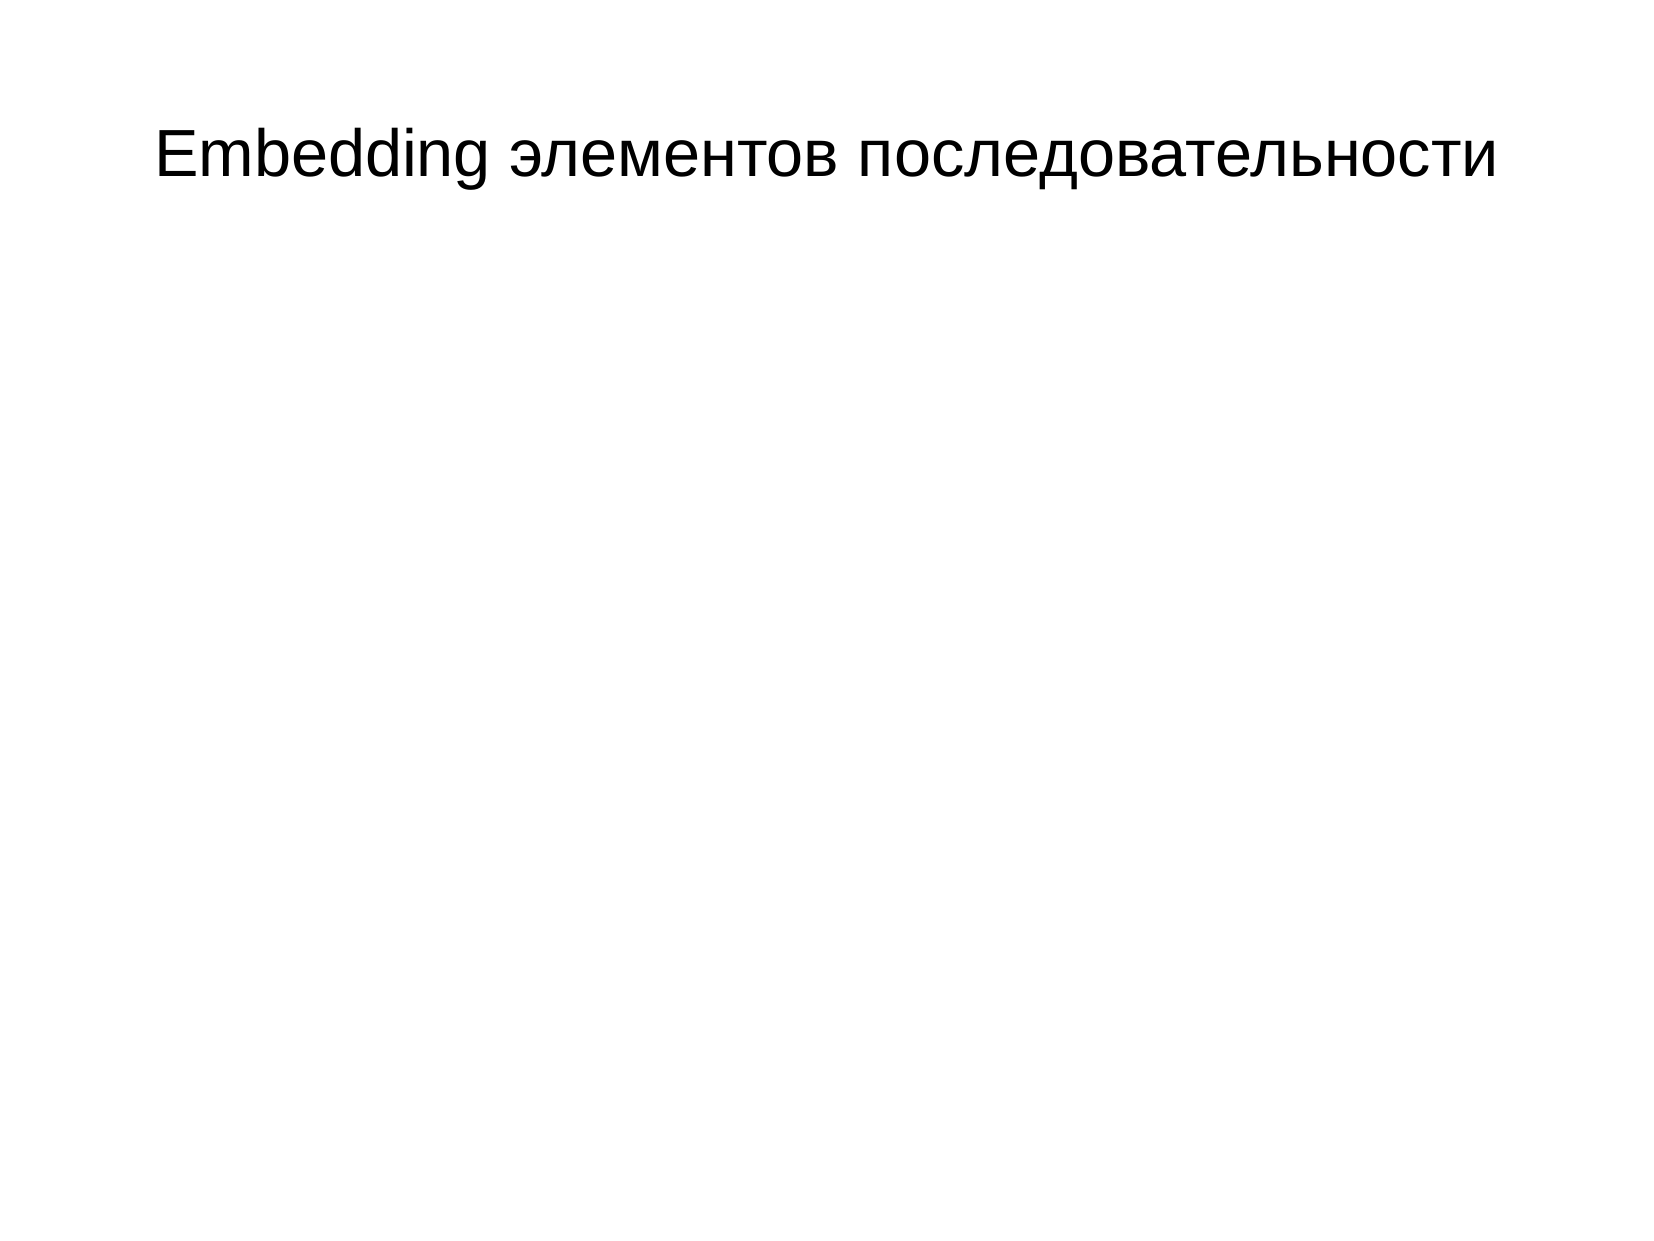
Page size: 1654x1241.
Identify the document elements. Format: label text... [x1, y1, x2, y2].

title Embedding элементов последовательности [82, 16, 1571, 290]
